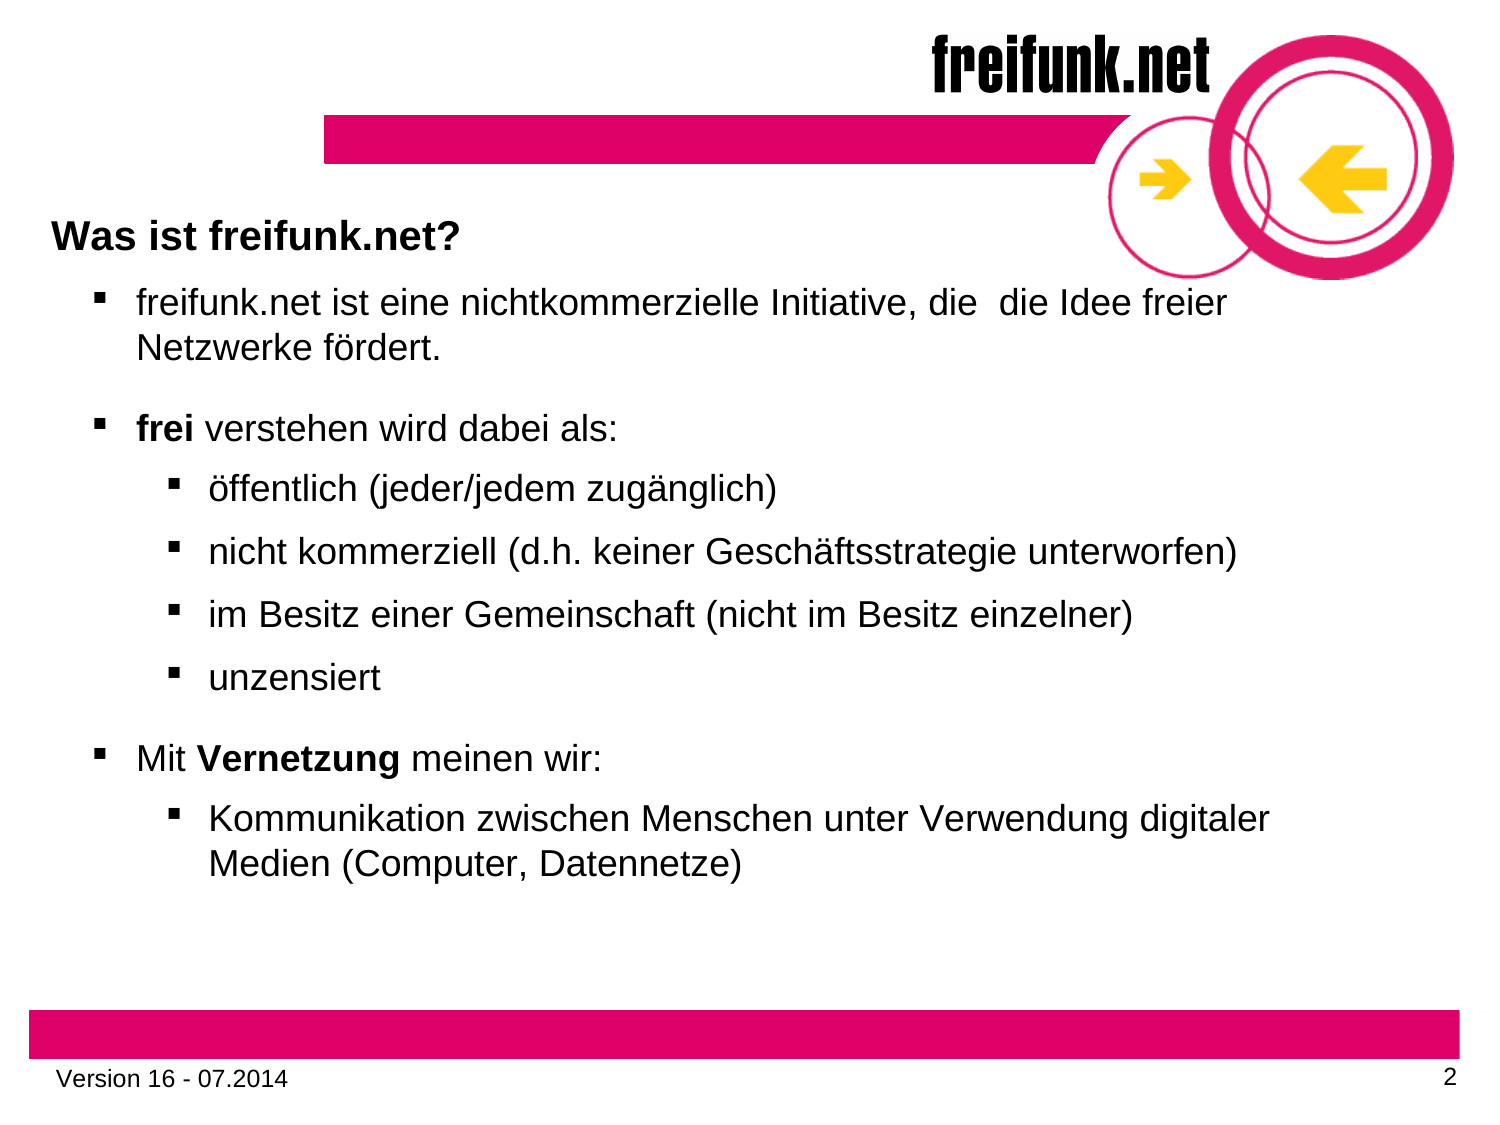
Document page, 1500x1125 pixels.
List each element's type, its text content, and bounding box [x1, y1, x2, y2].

text_box freifunk.net ist eine nichtkommerzielle Initiative, die die Idee freier Netzwerke fördert. frei verstehen wird dabei als: öffentlich (jeder/jedem zugänglich) nicht kommerziell (d.h. keiner Geschäftsstrategie unterworfen) im Besitz einer Gemeinschaft (nicht im Besitz einzelner) unzensiert Mit Vernetzung meinen wir: Kommunikation zwischen Menschen unter Verwendung digitaler Medien (Computer, Datennetze) [61, 278, 1291, 1071]
picture [932, 34, 1454, 280]
text_box Was ist freifunk.net? [51, 209, 1044, 289]
